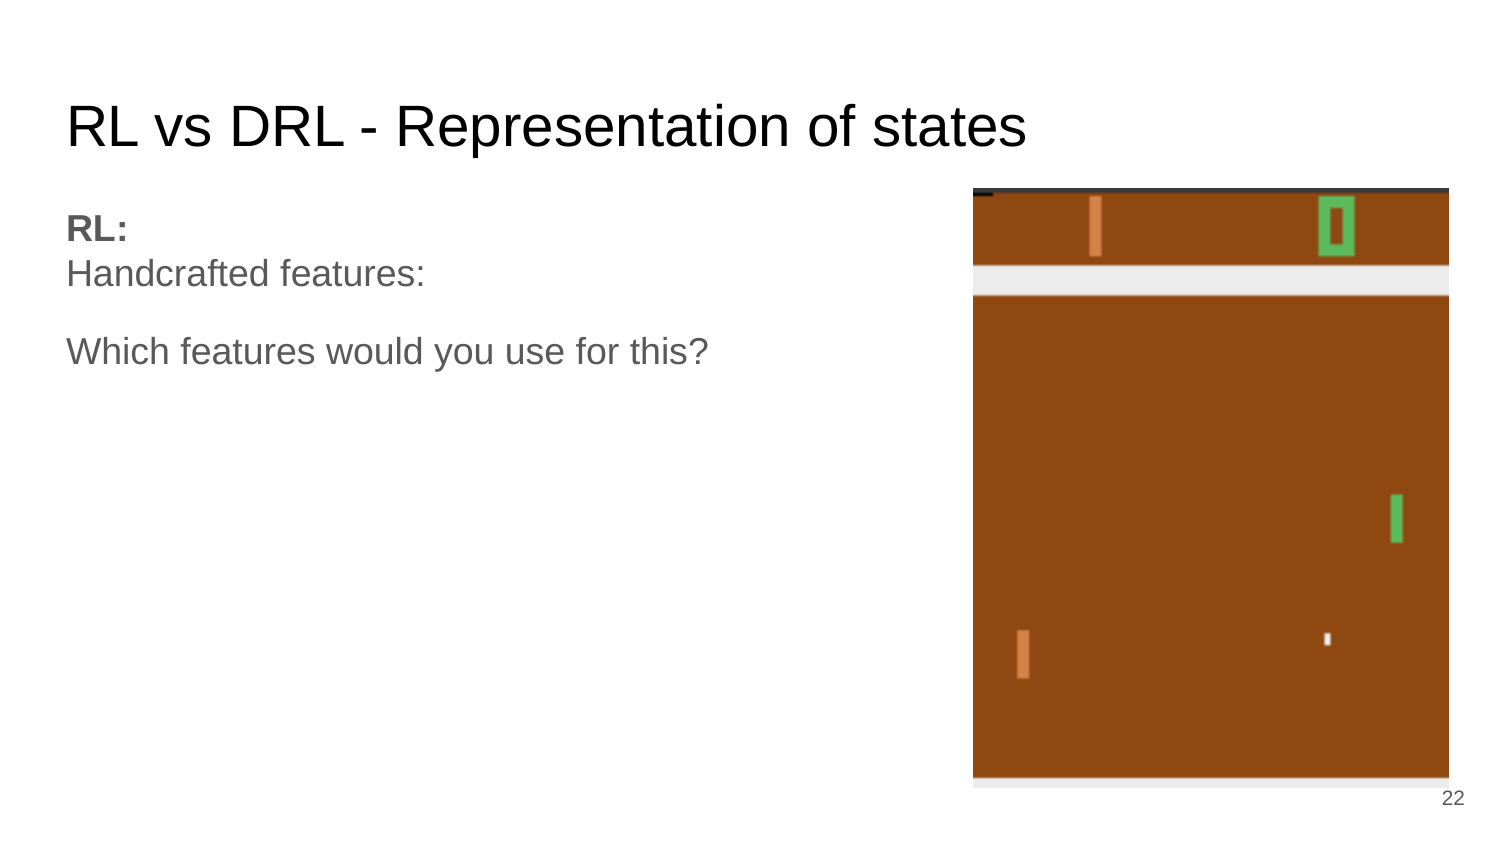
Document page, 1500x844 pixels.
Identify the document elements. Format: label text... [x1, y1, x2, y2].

slide_number <number> [1389, 764, 1480, 830]
picture [973, 188, 1449, 788]
list RL: Handcrafted features: Which features would you use for this? [51, 189, 973, 750]
title RL vs DRL - Representation of states [51, 72, 1449, 167]
